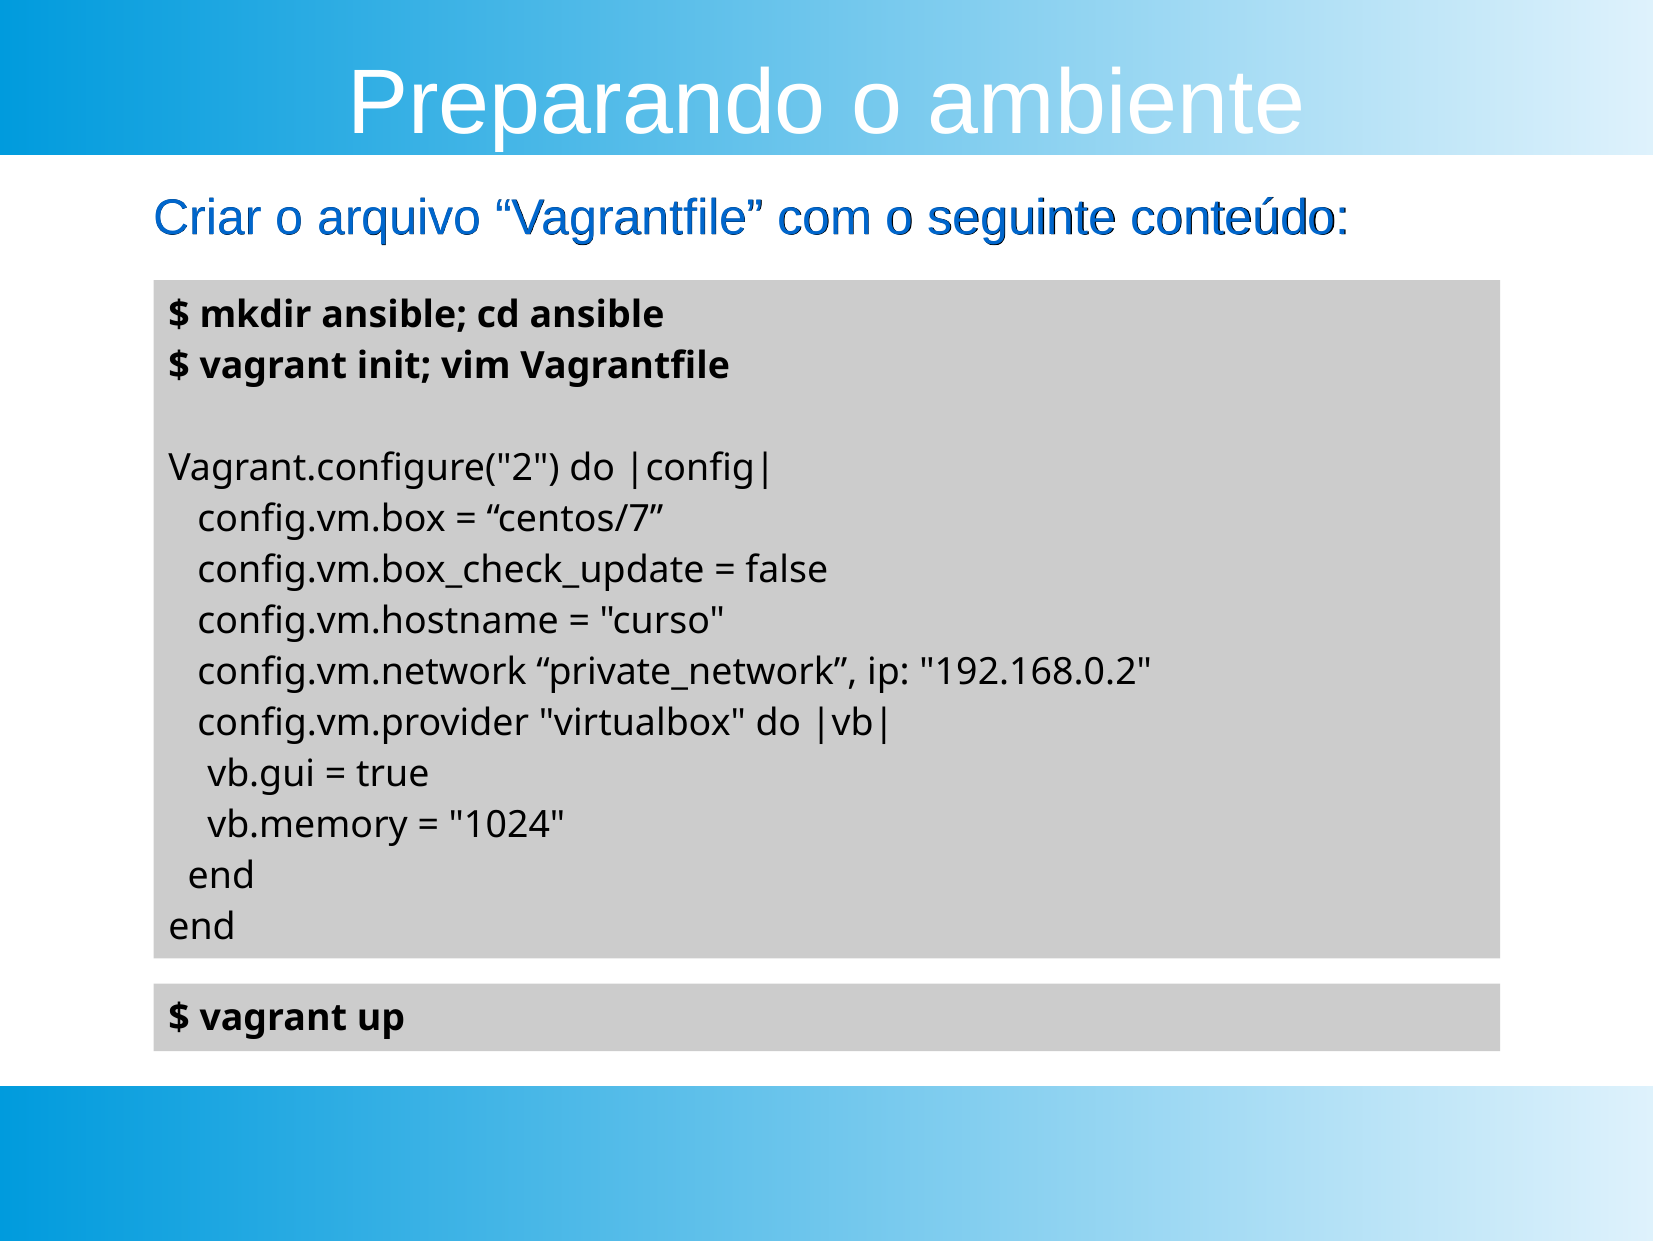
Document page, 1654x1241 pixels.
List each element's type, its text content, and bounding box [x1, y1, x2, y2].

text_box $ vagrant up [153, 983, 1501, 1052]
text_box $ mkdir ansible; cd ansible $ vagrant init; vim Vagrantfile Vagrant.configure("2") do |config| config.vm.box = “centos/7” config.vm.box_check_update = false config.vm.hostname = "curso" config.vm.network “private_network”, ip: "192.168.0.2" config.vm.provider "virtualbox" do |vb| vb.gui = true vb.memory = "1024" end end [153, 280, 1501, 954]
list Criar o arquivo “Vagrantfile” com o seguinte conteúdo: [82, 188, 1571, 254]
title Preparando o ambiente [82, 49, 1571, 155]
